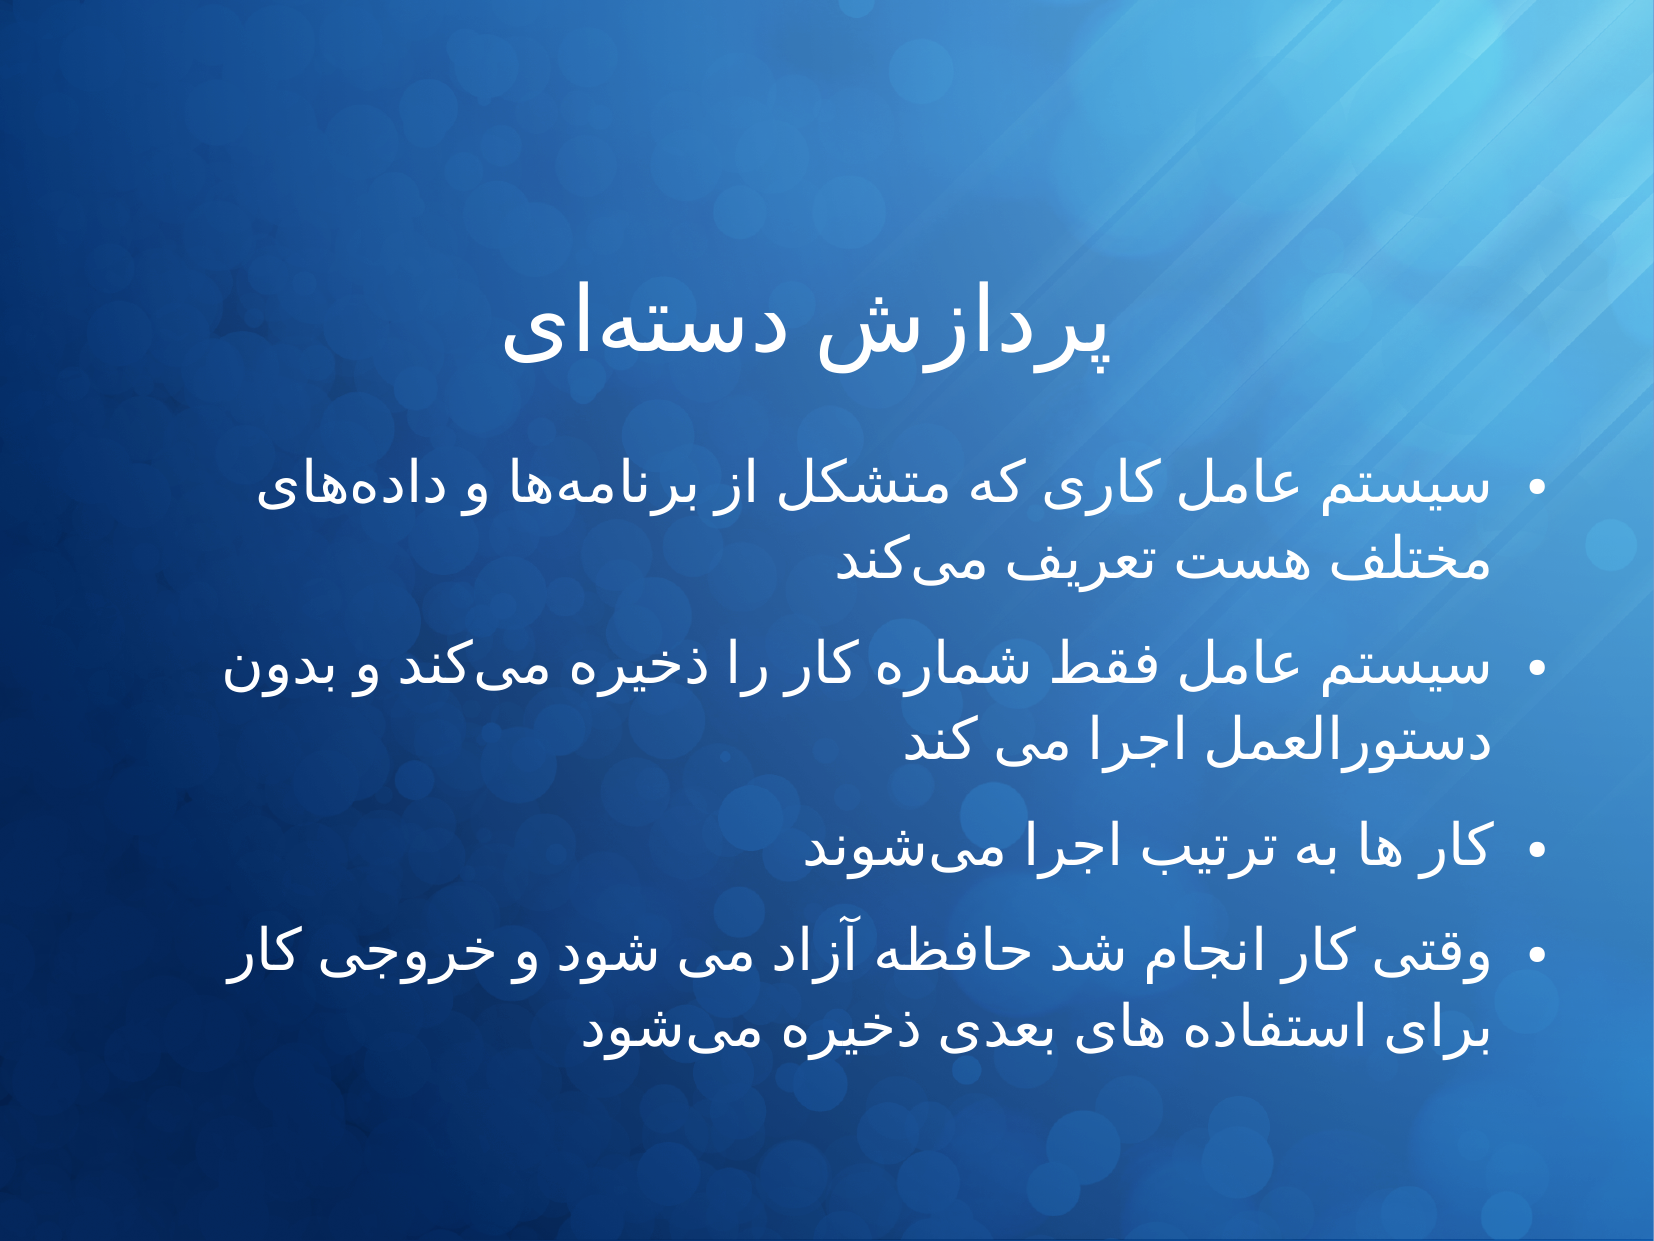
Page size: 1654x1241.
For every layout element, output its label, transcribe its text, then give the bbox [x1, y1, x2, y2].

picture [0, 0, 1654, 1241]
list سیستم عامل کاری که متشکل از برنامه‌ها و داده‌های مختلف هست تعریف می‌کند سیستم عامل فقط شماره کار را ذخیره می‌کند و بدون دستورالعمل اجرا می کند کار ها به ترتیب اجرا می‌شوند وقتی کار انجام شد حافظه آزاد می شود و خروجی کار برای استفاده های بعدی ذخیره می‌شود [112, 450, 1566, 1169]
title پردازش دسته‌ای [112, 244, 1501, 413]
